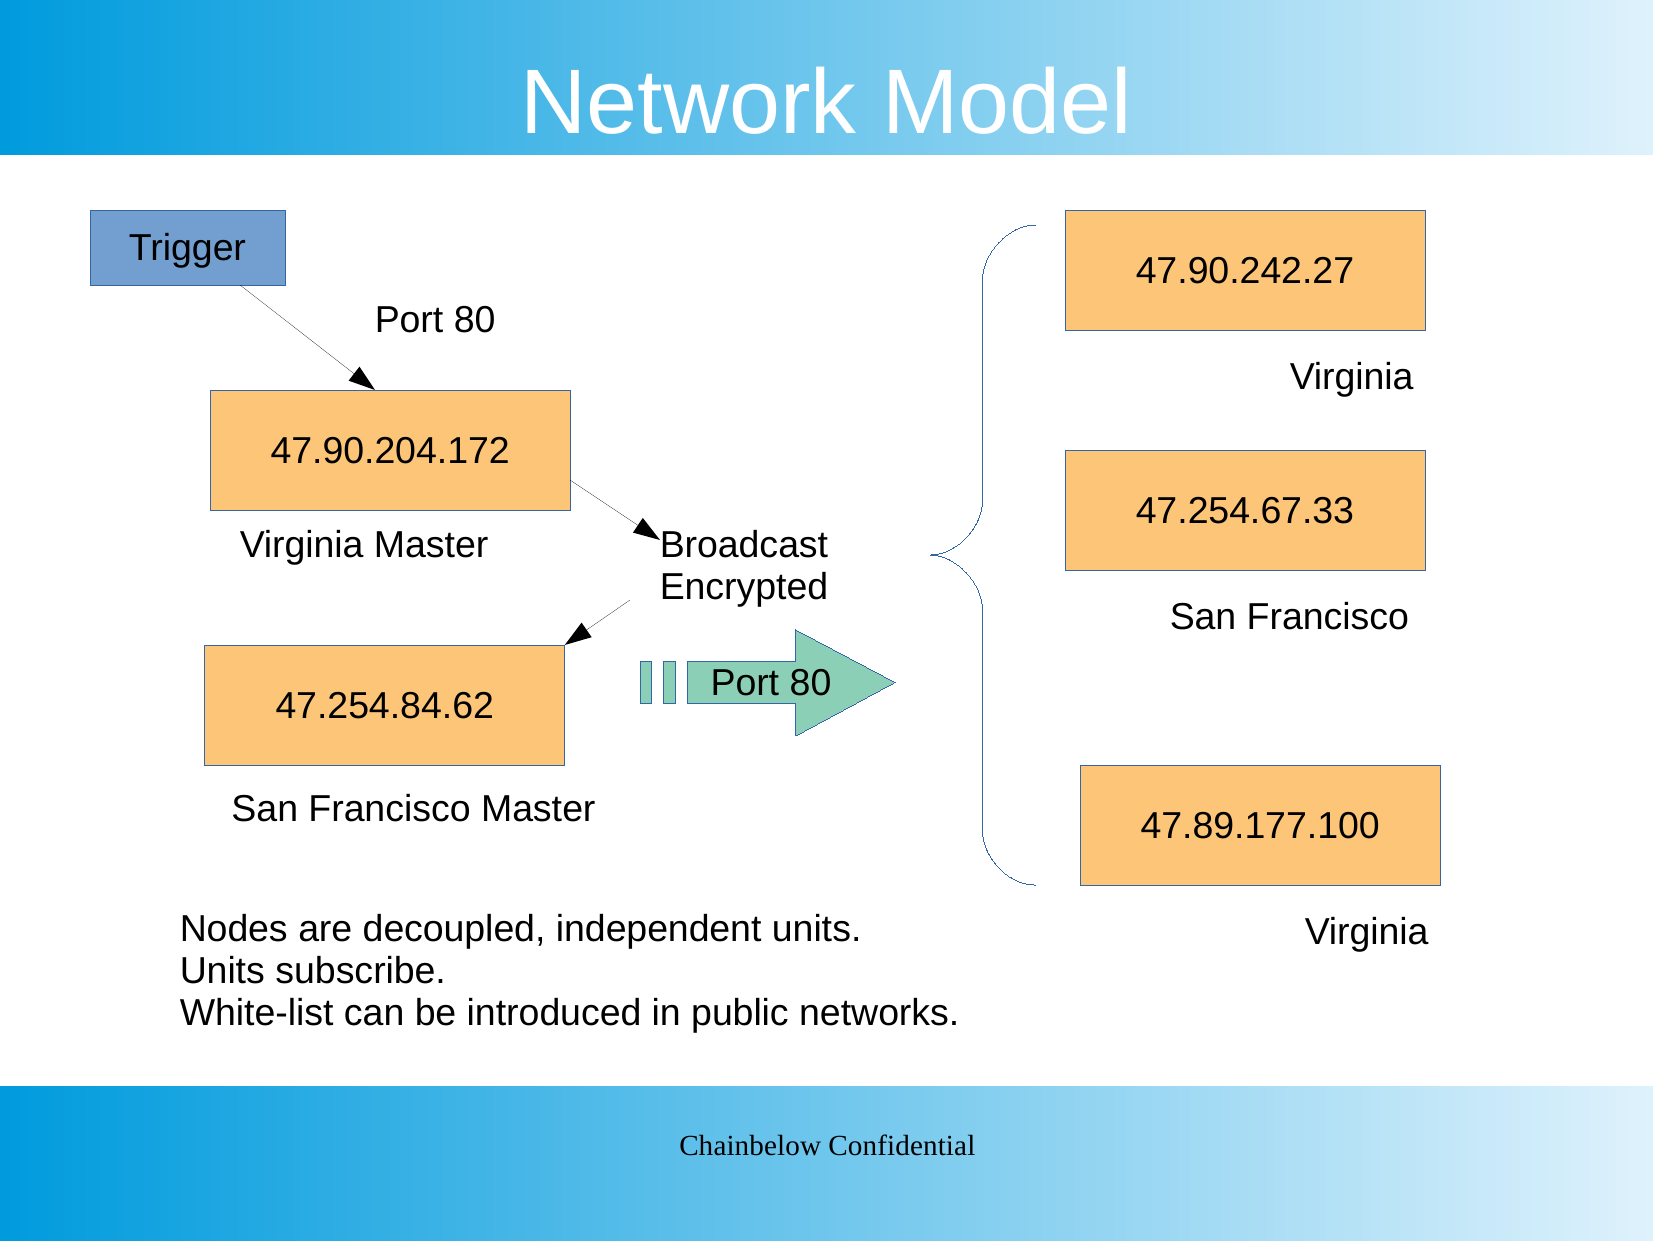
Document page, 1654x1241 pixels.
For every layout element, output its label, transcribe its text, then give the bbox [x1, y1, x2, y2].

text_box 47.254.67.33 [1065, 450, 1426, 571]
text_box San Francisco [1155, 588, 1424, 646]
title Network Model [82, 49, 1571, 155]
text_box Broadcast Encrypted [645, 516, 916, 616]
text_box San Francisco Master [216, 780, 611, 849]
text_box Port 80 [687, 629, 896, 736]
text_box Port 80 [640, 661, 652, 704]
text_box 47.90.242.27 [1065, 210, 1426, 331]
text_box Port 80 [663, 661, 676, 704]
text_box Virginia [1290, 903, 1444, 961]
text_box Port 80 [360, 291, 526, 349]
text_box Virginia Master [225, 516, 504, 586]
text_box Nodes are decoupled, independent units. Units subscribe. White-list can be introduced in public networks. [165, 900, 975, 1041]
text_box 47.254.84.62 [204, 645, 565, 766]
text_box Virginia [1275, 348, 1429, 406]
text_box Trigger [90, 210, 286, 286]
text_box 47.90.204.172 [210, 390, 571, 511]
text_box 47.89.177.100 [1080, 765, 1441, 886]
